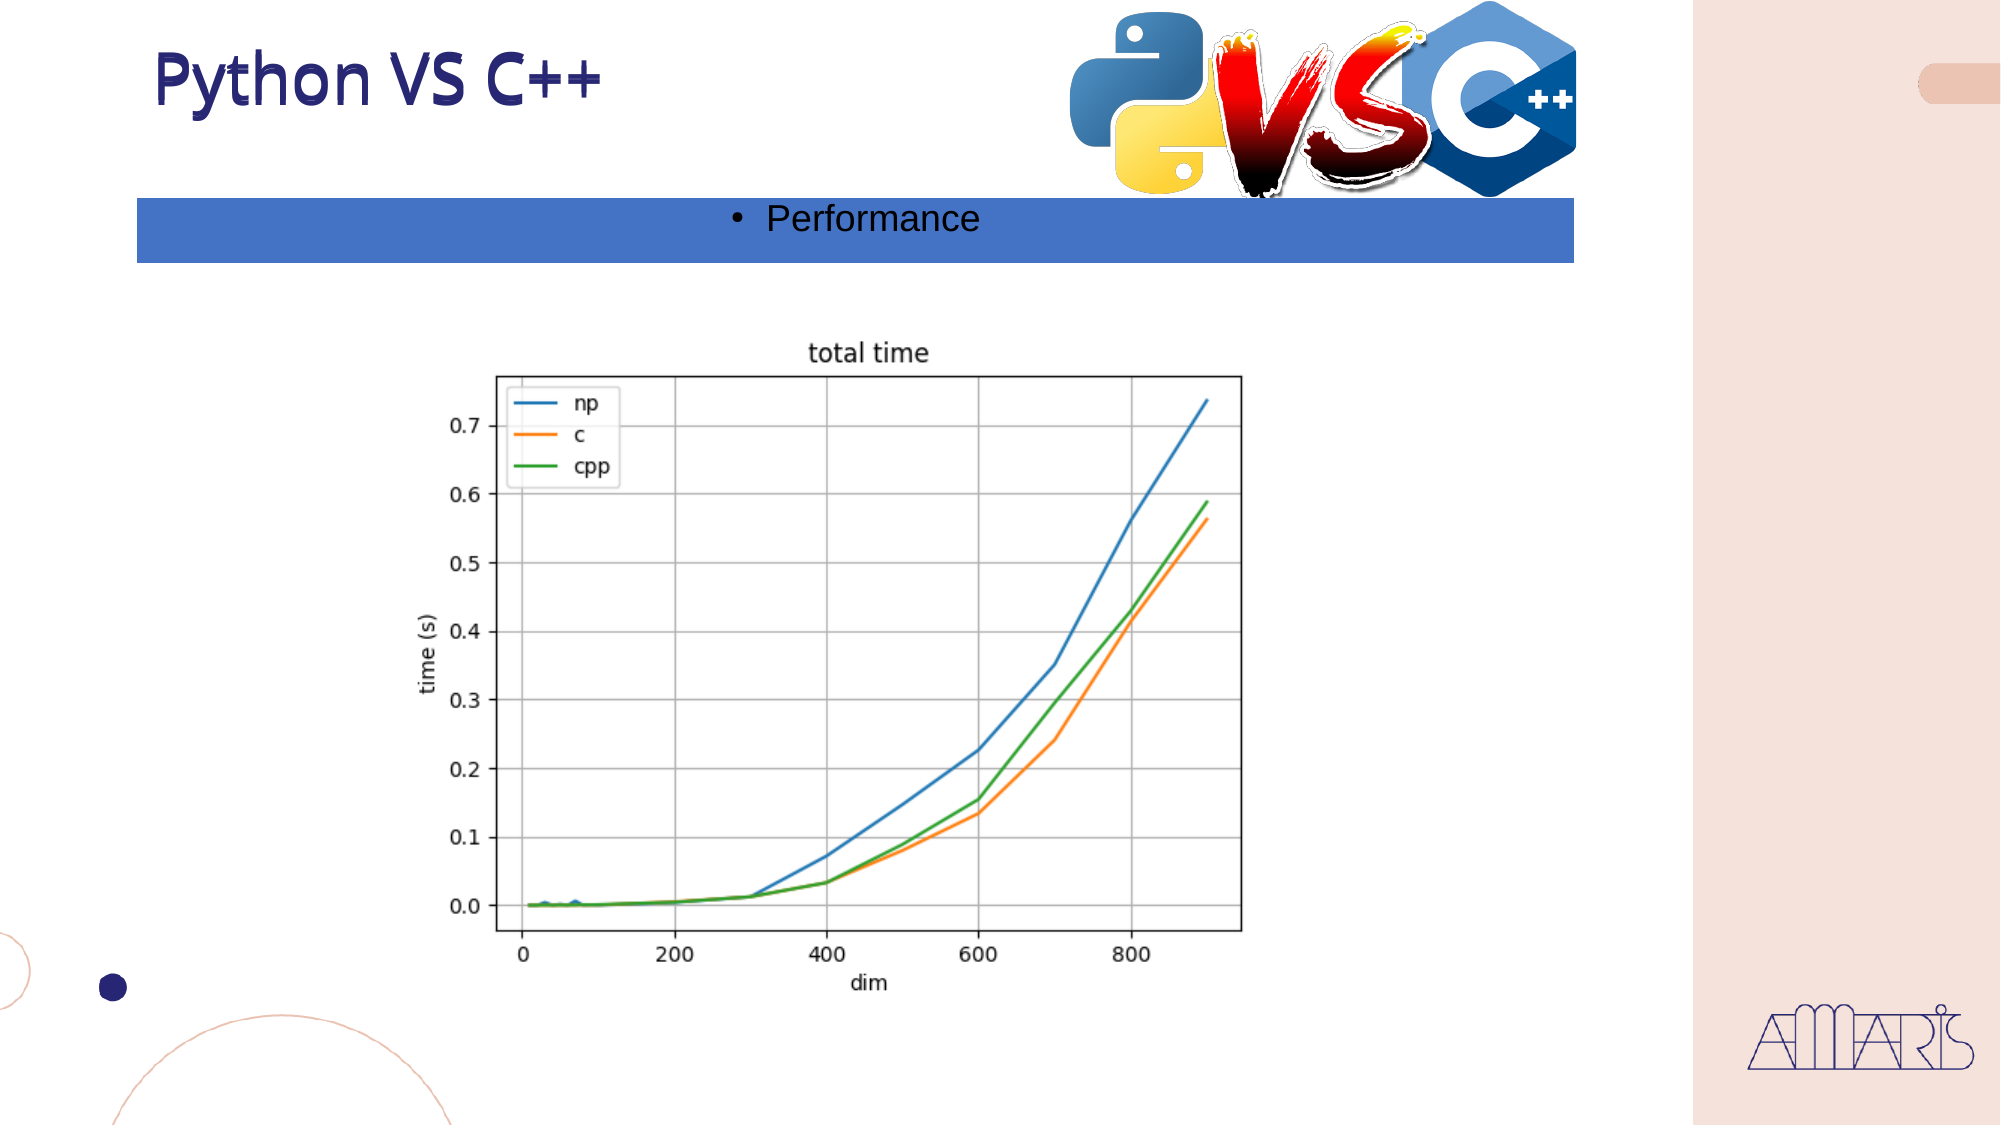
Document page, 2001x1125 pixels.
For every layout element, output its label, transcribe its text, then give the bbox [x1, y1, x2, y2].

picture [1069, 1, 1577, 35]
text_box Python VS C++ [137, 35, 1577, 124]
picture [1069, 129, 1577, 216]
table_header Performance [137, 198, 1574, 258]
text_box Python VS C++ [137, 124, 1577, 129]
table_header Performance [137, 258, 1574, 263]
picture [376, 289, 1337, 1010]
